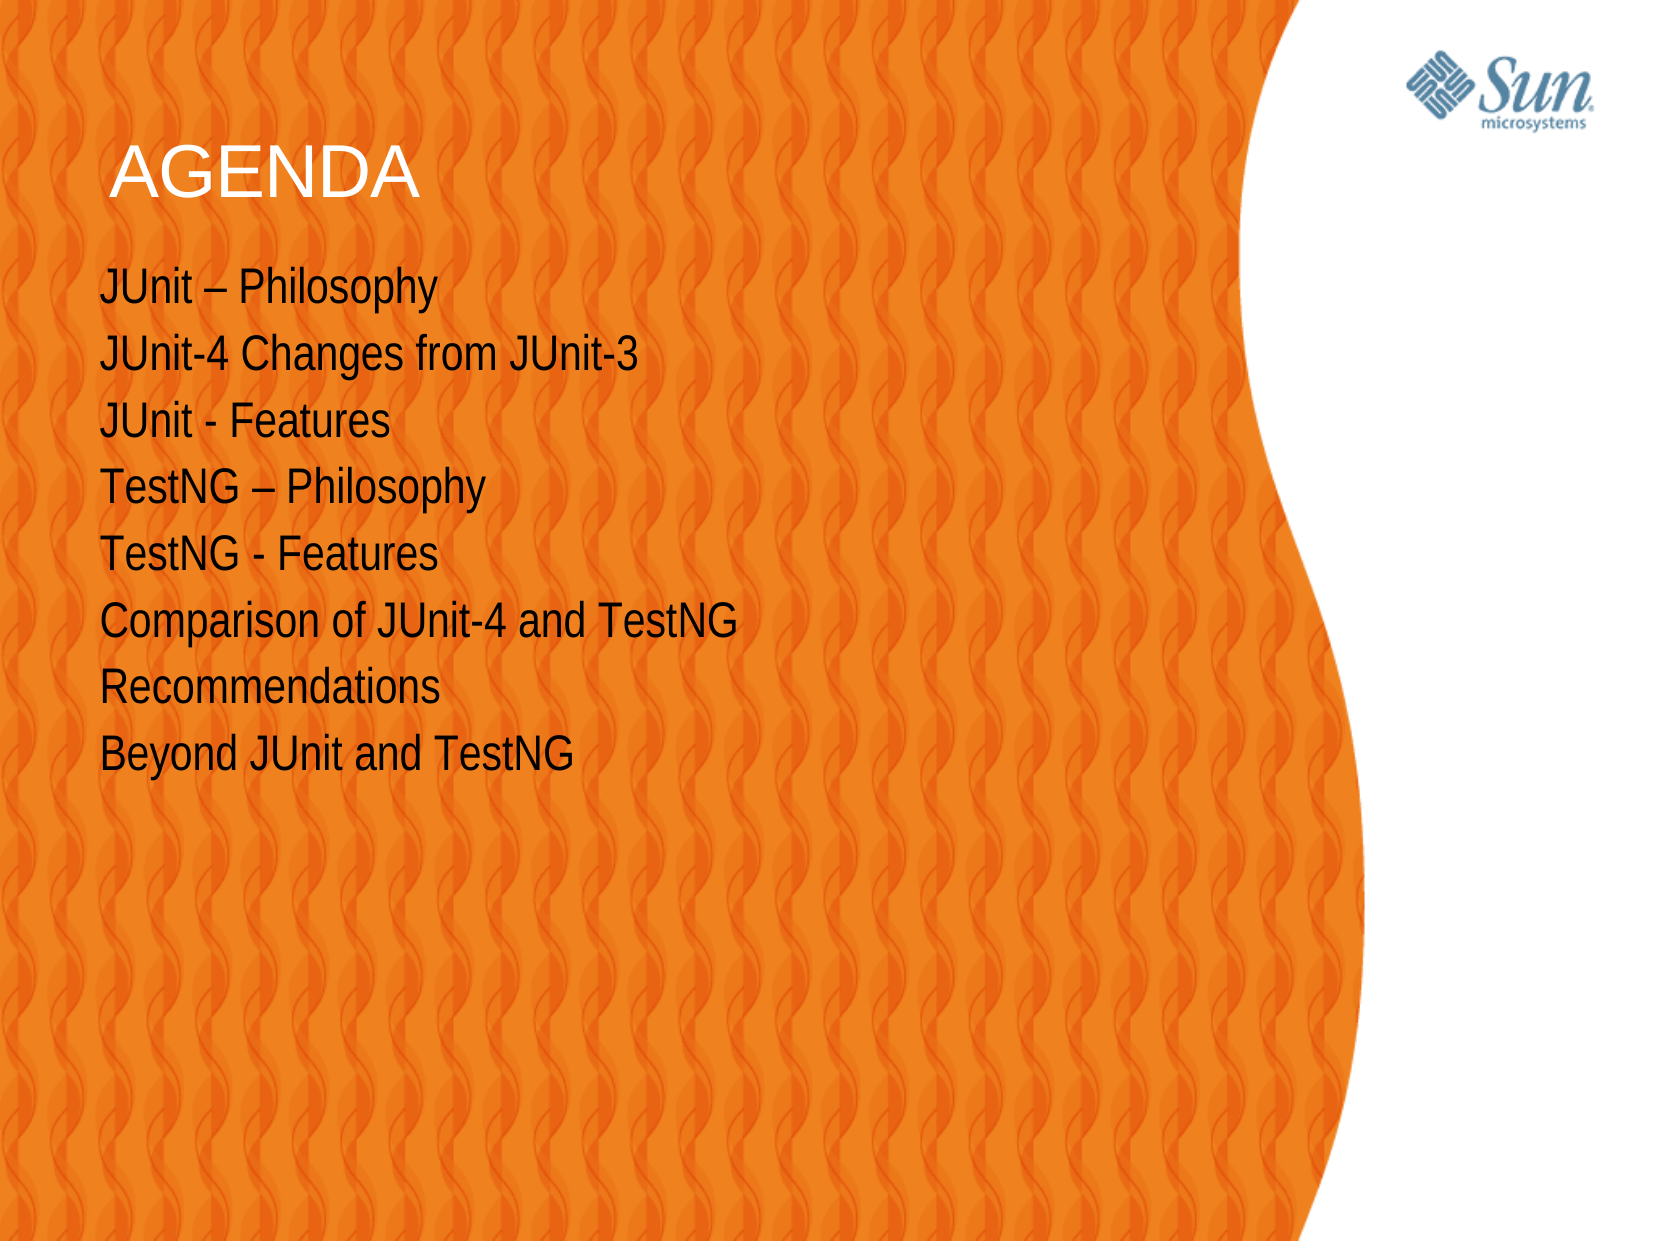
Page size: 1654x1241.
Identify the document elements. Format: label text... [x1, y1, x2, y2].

picture [0, 0, 1654, 1241]
text_box AGENDA [94, 121, 626, 235]
list JUnit – Philosophy JUnit-4 Changes from JUnit-3 JUnit - Features TestNG – Philosophy TestNG - Features Comparison of JUnit-4 and TestNG Recommendations Beyond JUnit and TestNG [99, 264, 1191, 1145]
